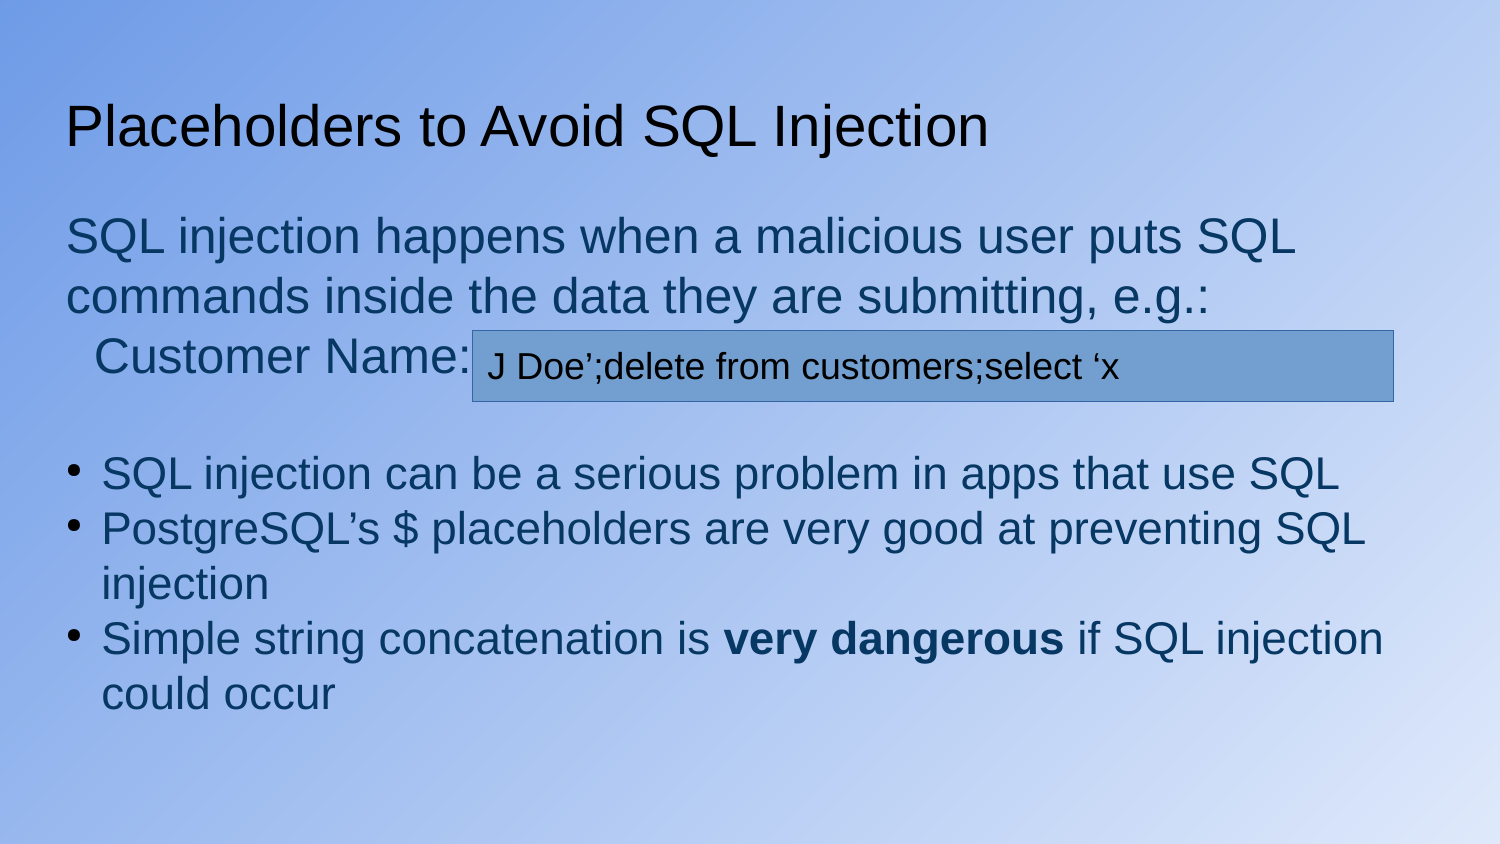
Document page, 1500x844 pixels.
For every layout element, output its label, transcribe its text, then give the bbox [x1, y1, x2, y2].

text_box SQL injection happens when a malicious user puts SQL commands inside the data they are submitting, e.g.: Customer Name: SQL injection can be a serious problem in apps that use SQL PostgreSQL’s $ placeholders are very good at preventing SQL injection Simple string concatenation is very dangerous if SQL injection could occur [51, 189, 1449, 750]
text_box J Doe’;delete from customers;select ‘x [472, 330, 1394, 402]
text_box Placeholders to Avoid SQL Injection [51, 72, 1449, 167]
